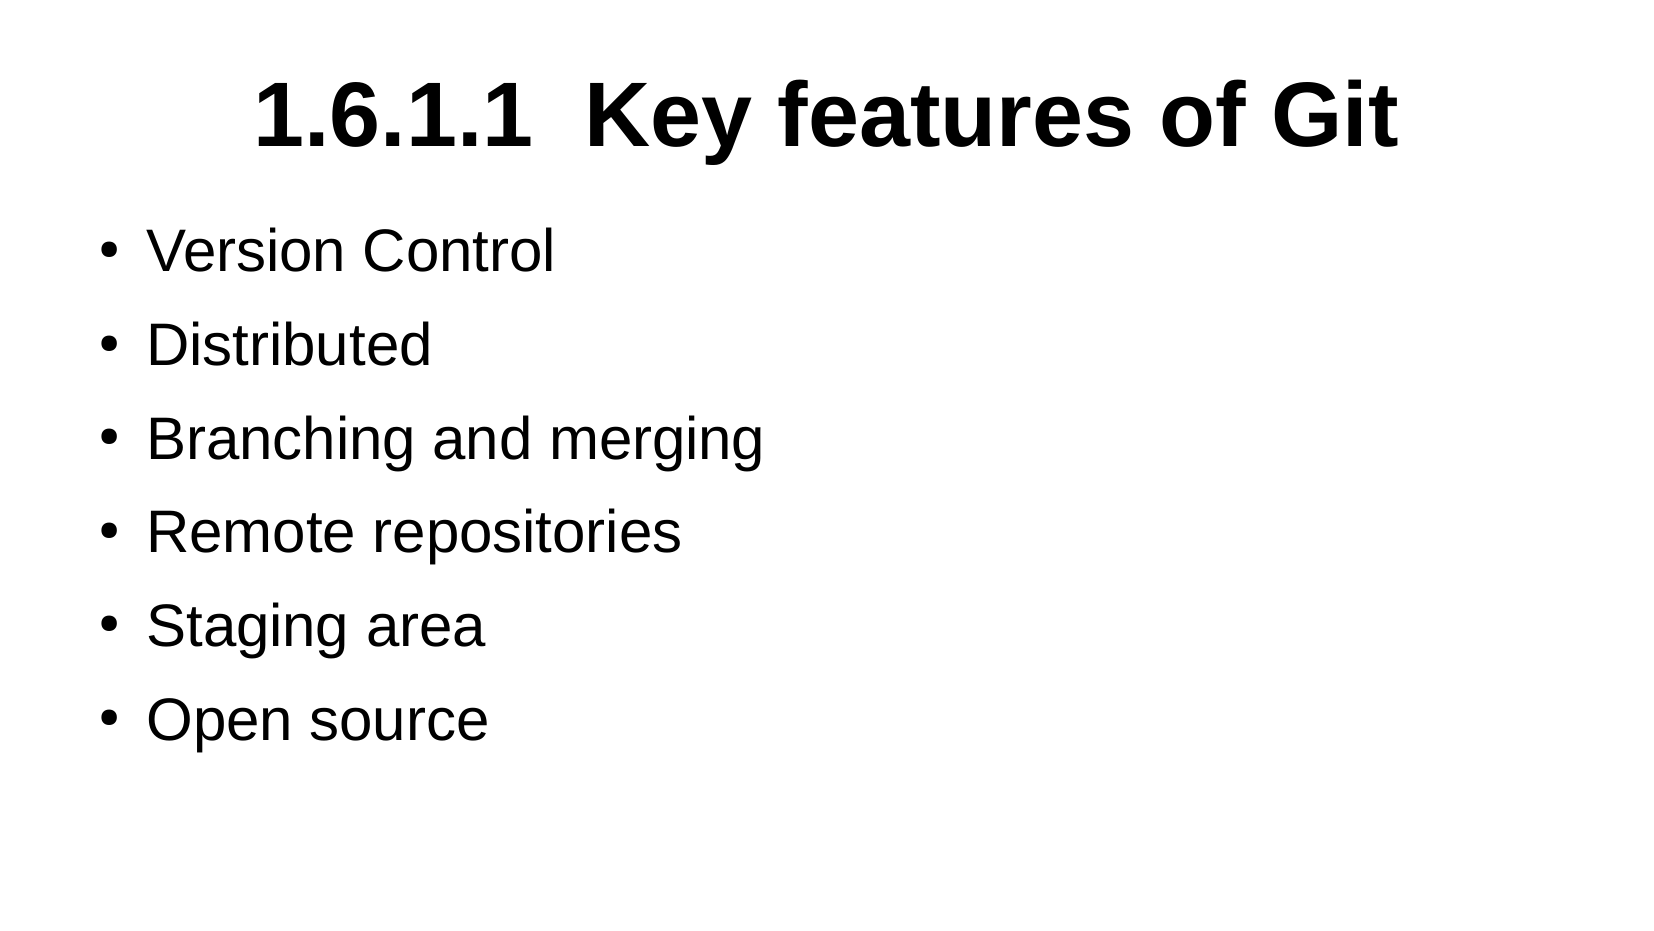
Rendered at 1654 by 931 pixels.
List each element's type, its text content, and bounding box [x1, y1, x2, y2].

title 1.6.1.1 Key features of Git [82, 37, 1571, 193]
list Version Control Distributed Branching and merging Remote repositories Staging area Open source [82, 217, 1571, 758]
